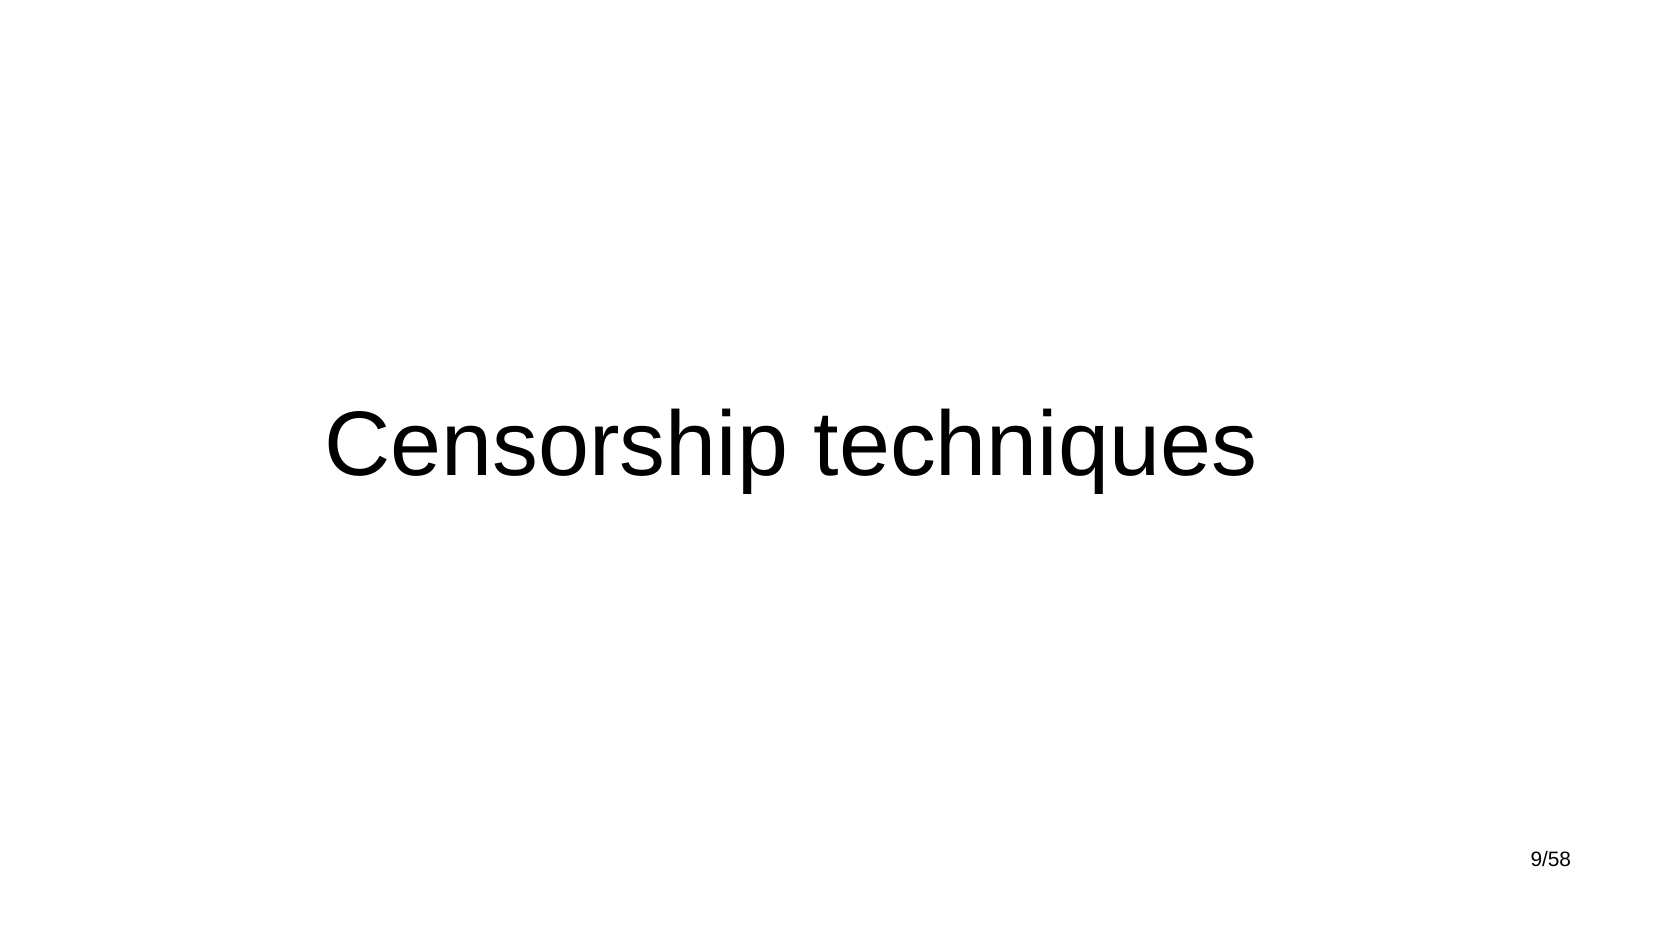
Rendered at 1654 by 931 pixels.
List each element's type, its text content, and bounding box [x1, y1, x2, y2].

title Censorship techniques [47, 366, 1536, 522]
